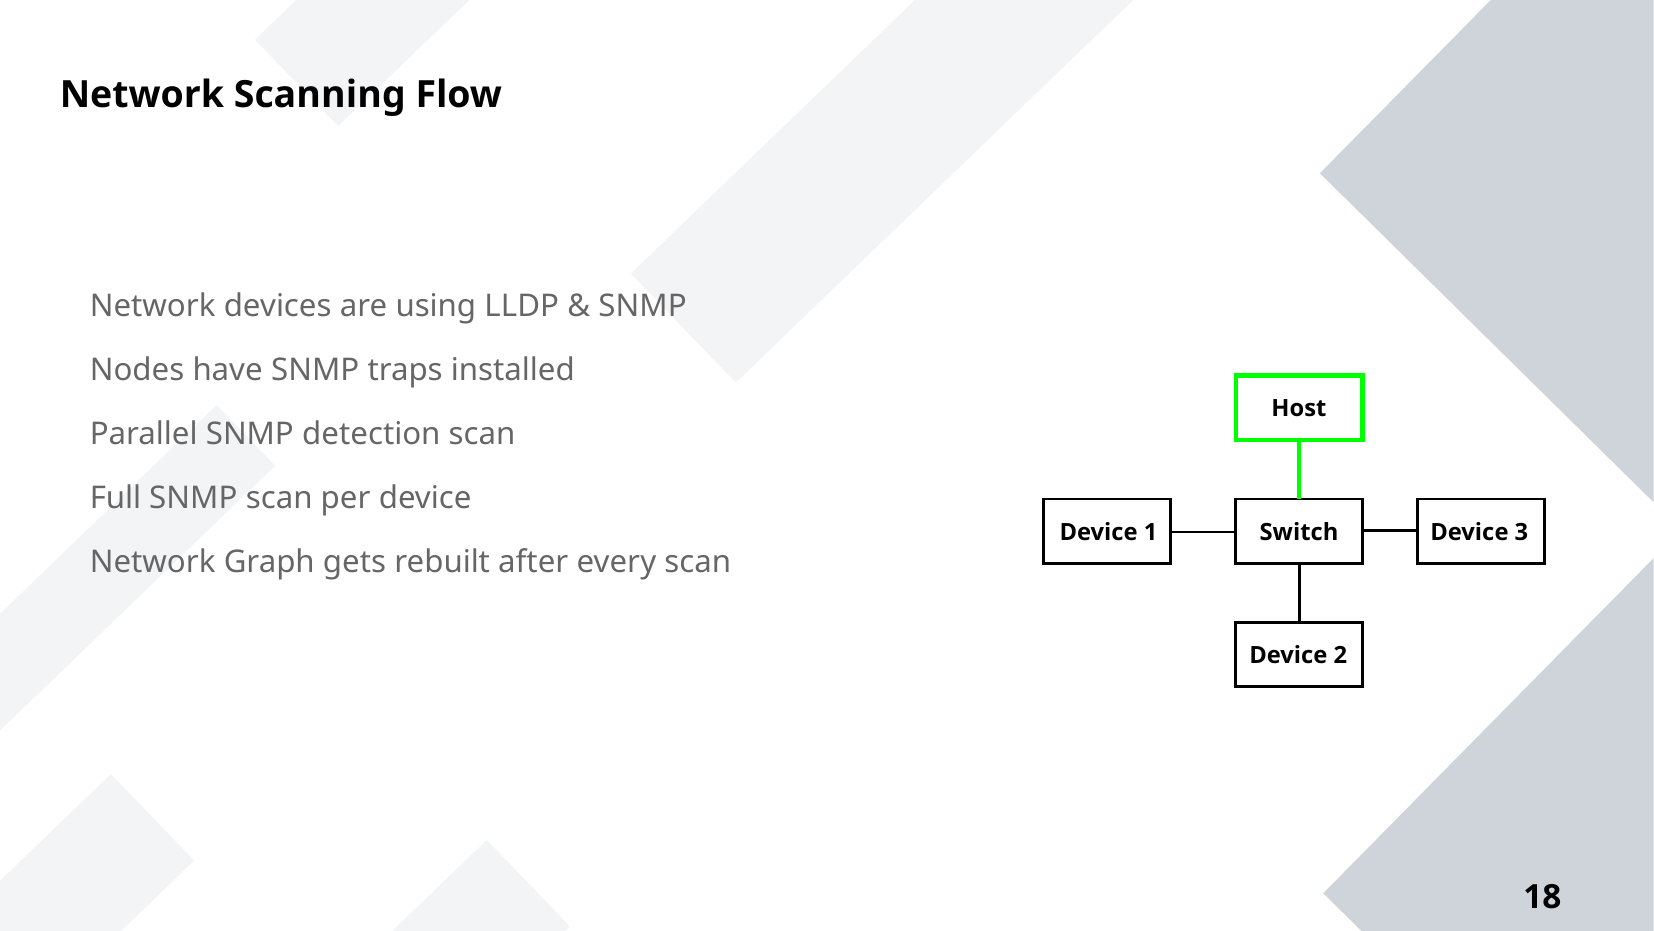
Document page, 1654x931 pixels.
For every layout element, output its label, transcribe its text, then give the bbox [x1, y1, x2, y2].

text_box Network Scanning Flow [45, 60, 788, 121]
text_box Network devices are using LLDP & SNMP Nodes have SNMP traps installed Parallel SNMP detection scan Full SNMP scan per device Network Graph gets rebuilt after every scan [75, 253, 916, 552]
text_box [963, 195, 1636, 867]
text_box <number> [1508, 866, 1654, 922]
